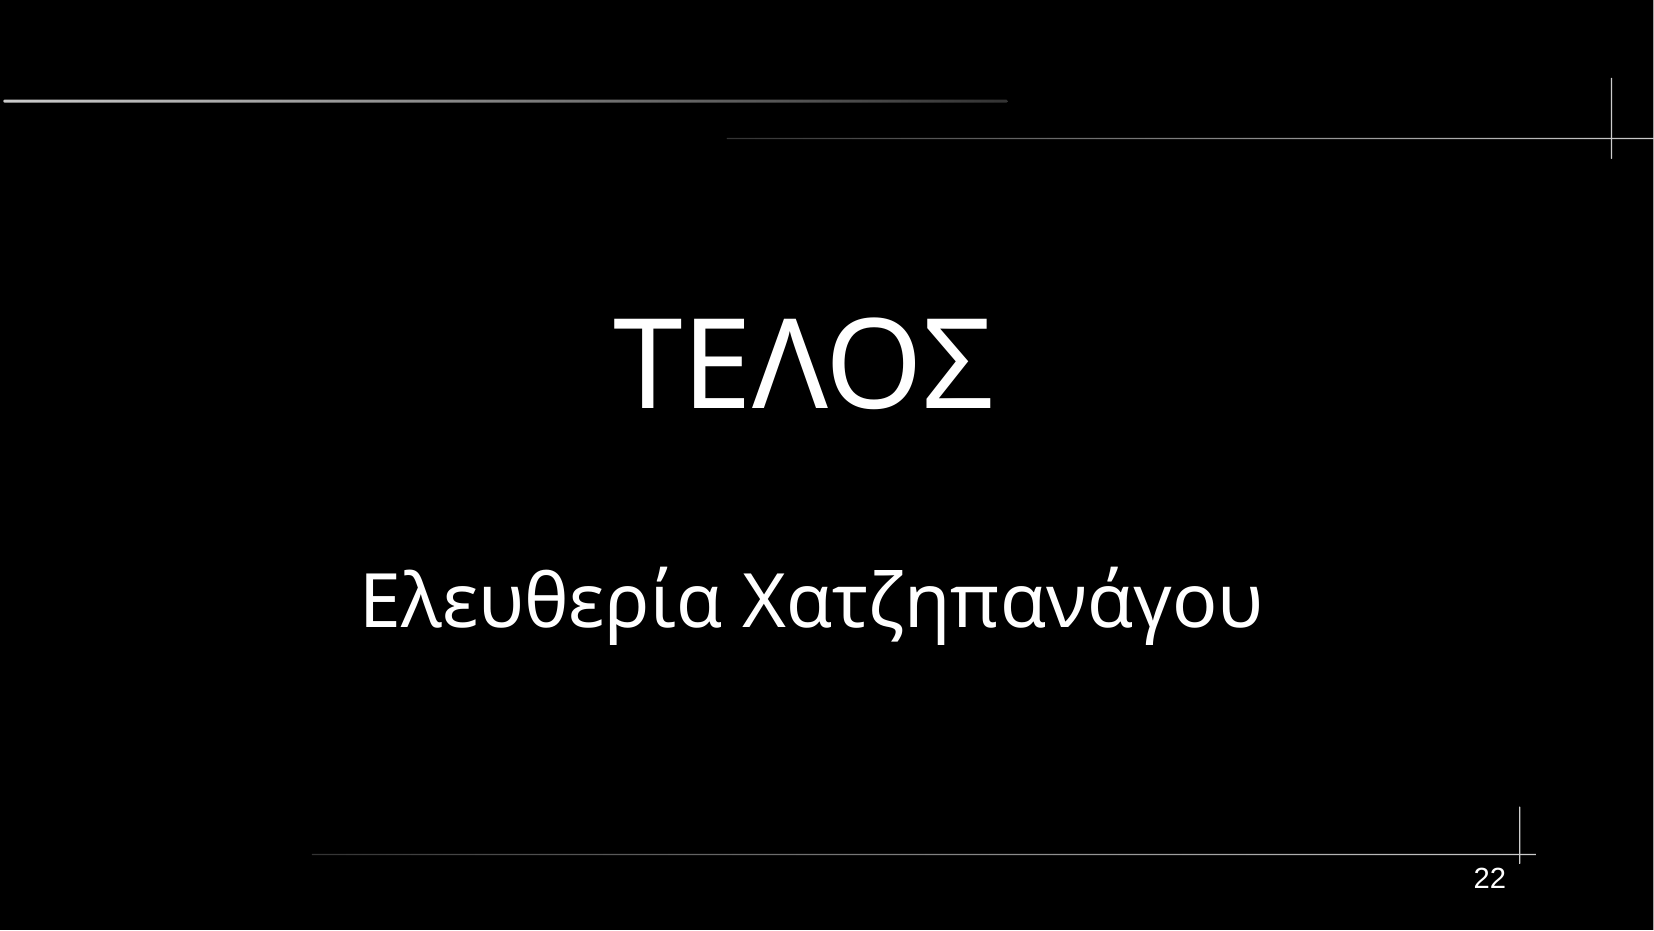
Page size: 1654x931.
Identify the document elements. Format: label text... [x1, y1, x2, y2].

subtitle ΤΕΛΟΣ Ελευθερία Χατζηπανάγου [29, 215, 1595, 709]
